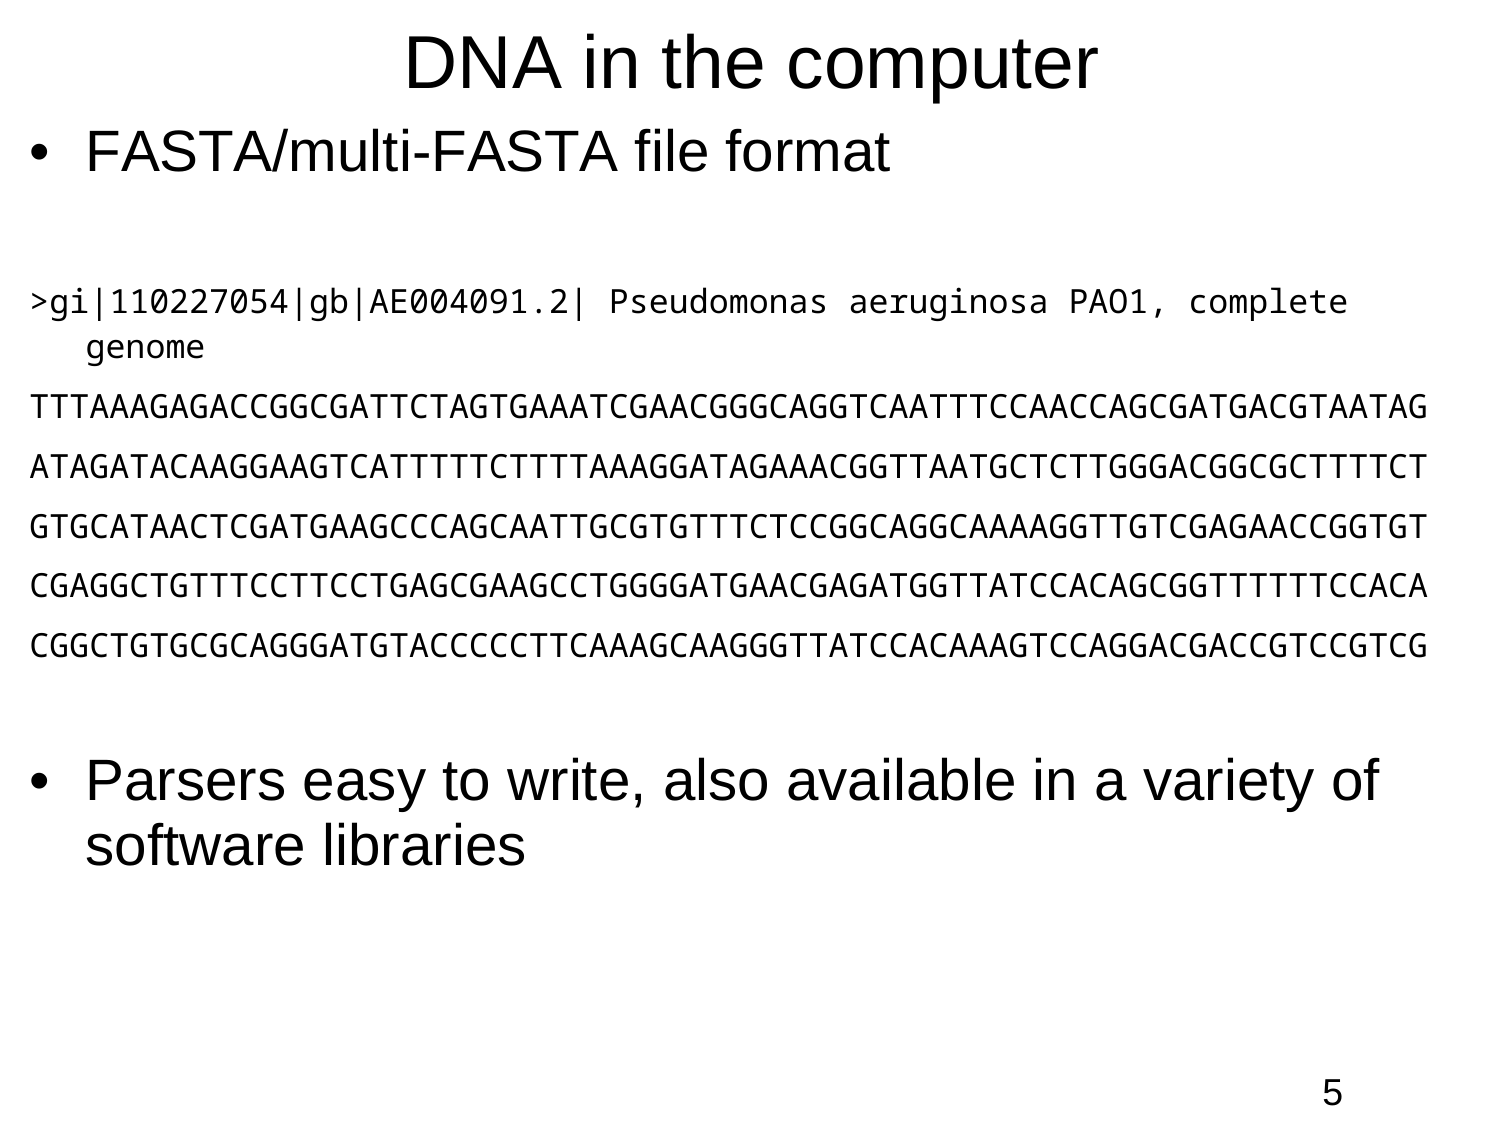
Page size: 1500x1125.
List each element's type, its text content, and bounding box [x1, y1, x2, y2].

title DNA in the computer [19, 9, 1485, 116]
list FASTA/multi-FASTA file format >gi|110227054|gb|AE004091.2| Pseudomonas aeruginosa PAO1, complete genome TTTAAAGAGACCGGCGATTCTAGTGAAATCGAACGGGCAGGTCAATTTCCAACCAGCGATGACGTAATAG ATAGATACAAGGAAGTCATTTTTCTTTTAAAGGATAGAAACGGTTAATGCTCTTGGGACGGCGCTTTTCT GTGCATAACTCGATGAAGCCCAGCAATTGCGTGTTTCTCCGGCAGGCAAAAGGTTGTCGAGAACCGGTGT CGAGGCTGTTTCCTTCCTGAGCGAAGCCTGGGGATGAACGAGATGGTTATCCACAGCGGTTTTTTCCACA CGGCTGTGCGCAGGGATGTACCCCCTTCAAAGCAAGGGTTATCCACAAAGTCCAGGACGACCGTCCGTCG Parsers easy to write, also available in a variety of software libraries [29, 118, 1481, 1120]
